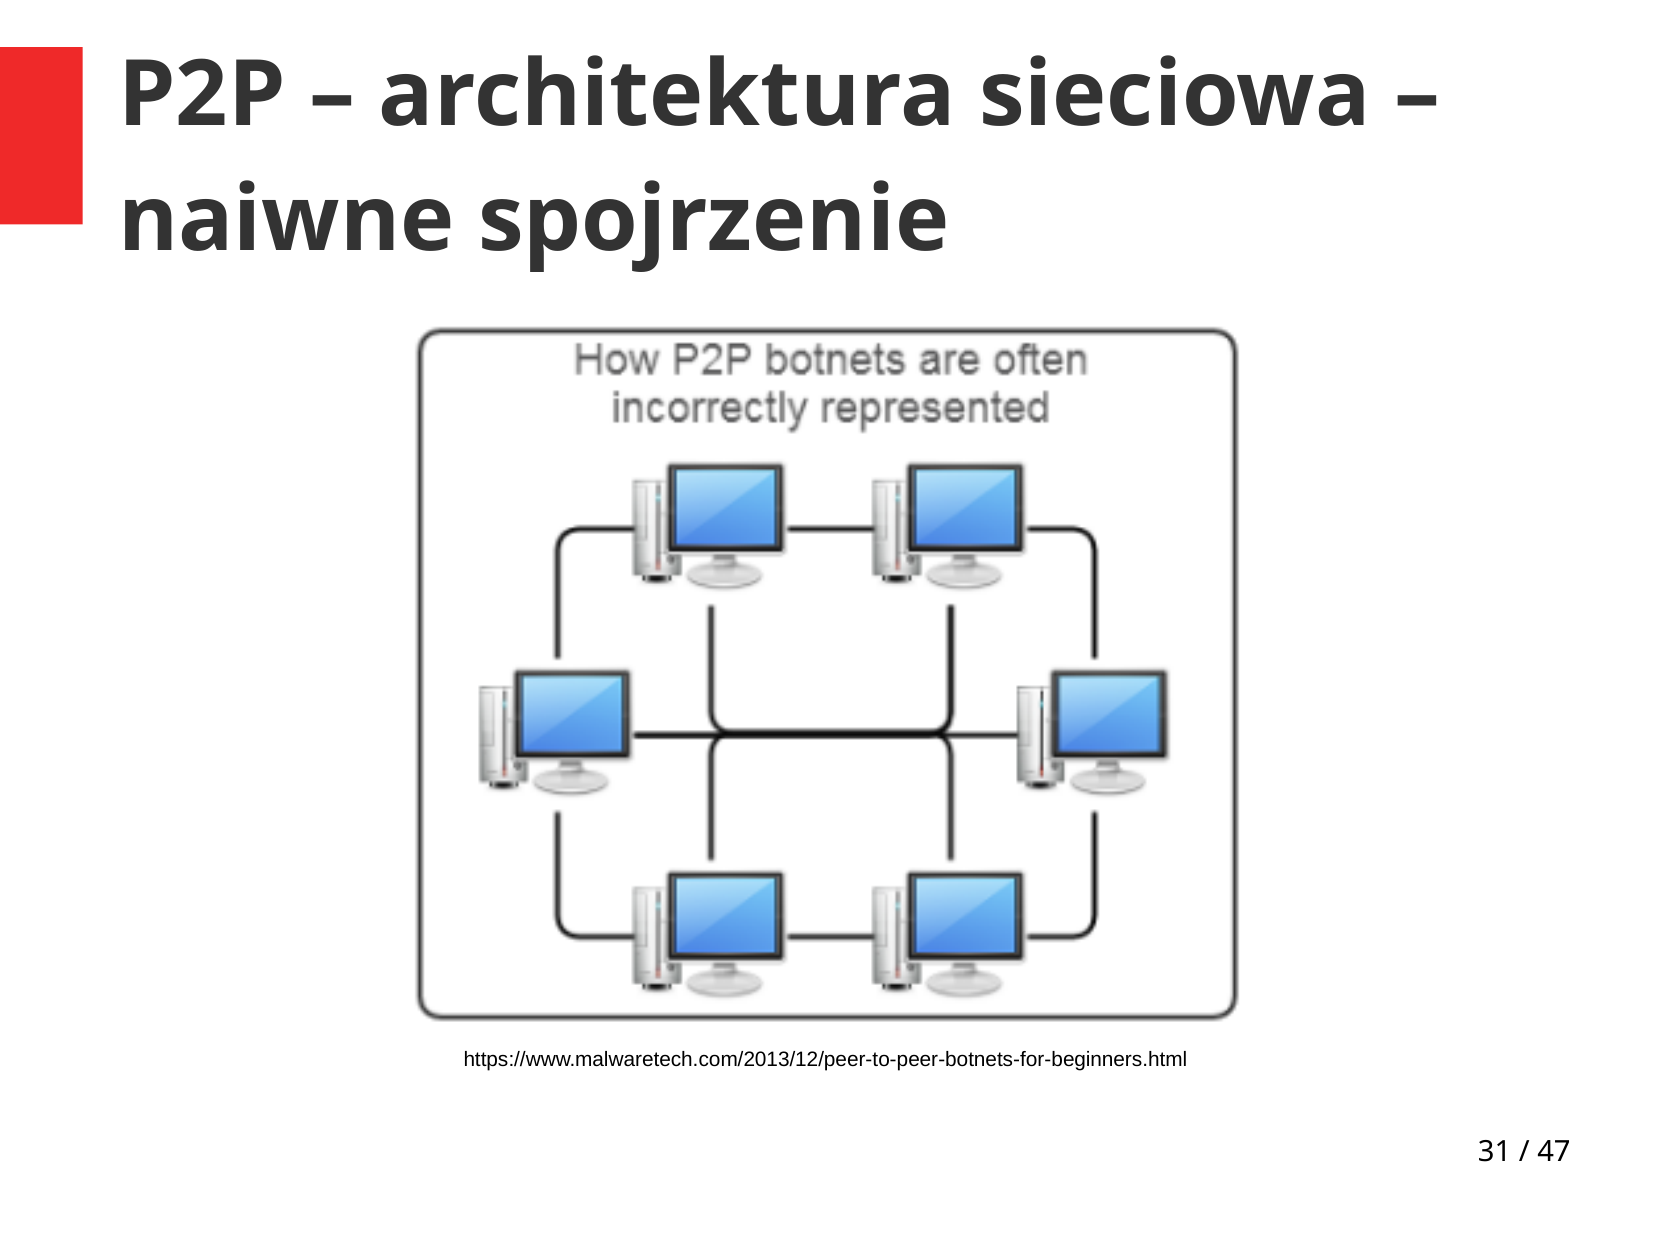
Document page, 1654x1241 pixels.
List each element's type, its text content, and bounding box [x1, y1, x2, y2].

text_box https://www.malwaretech.com/2013/12/peer-to-peer-botnets-for-beginners.html [448, 1040, 1654, 1075]
picture [398, 315, 1255, 1035]
title P2P – architektura sieciowa – naiwne spojrzenie [118, 45, 1571, 260]
